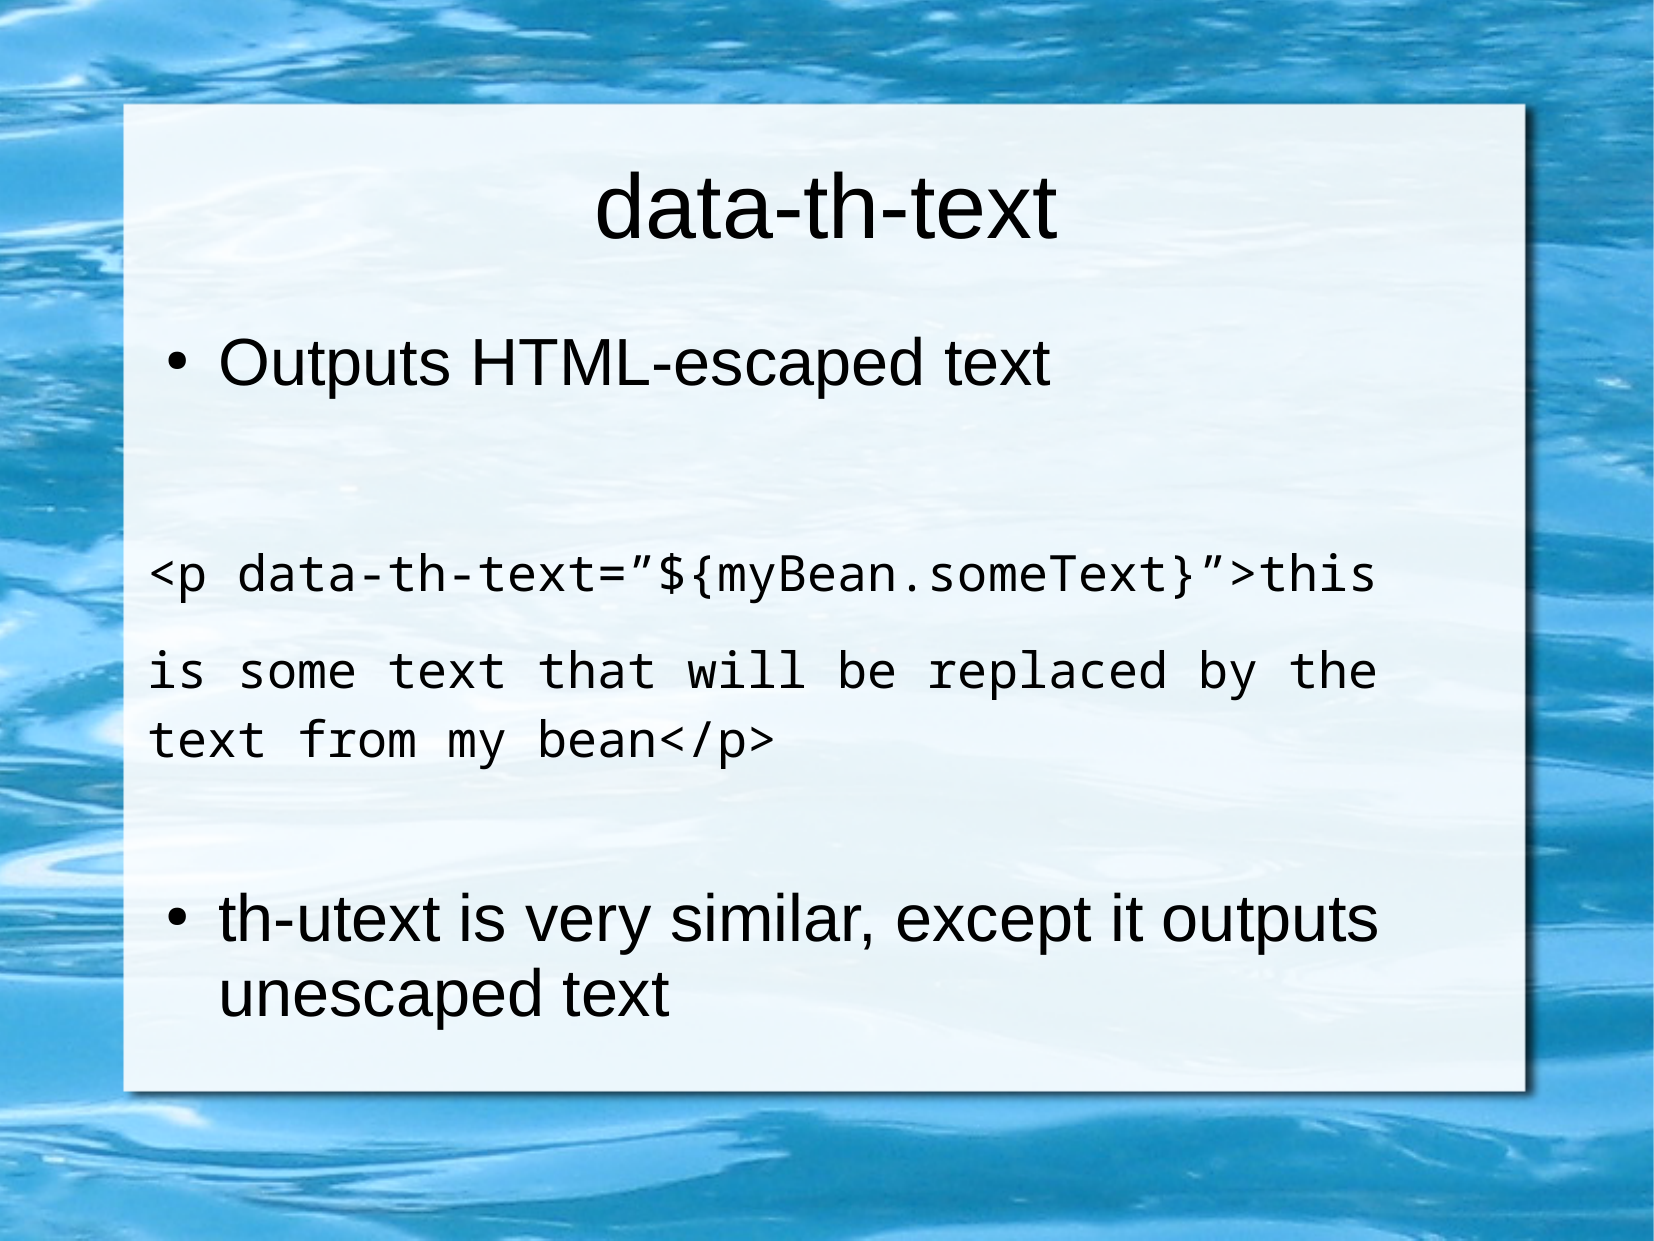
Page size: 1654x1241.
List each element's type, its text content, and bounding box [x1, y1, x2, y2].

picture [0, 0, 1654, 1241]
title data-th-text [147, 118, 1506, 296]
list Outputs HTML-escaped text <p data-th-text=”${myBean.someText}”>this is some text that will be replaced by the text from my bean</p> th-utext is very similar, except it outputs unescaped text [147, 324, 1506, 1063]
